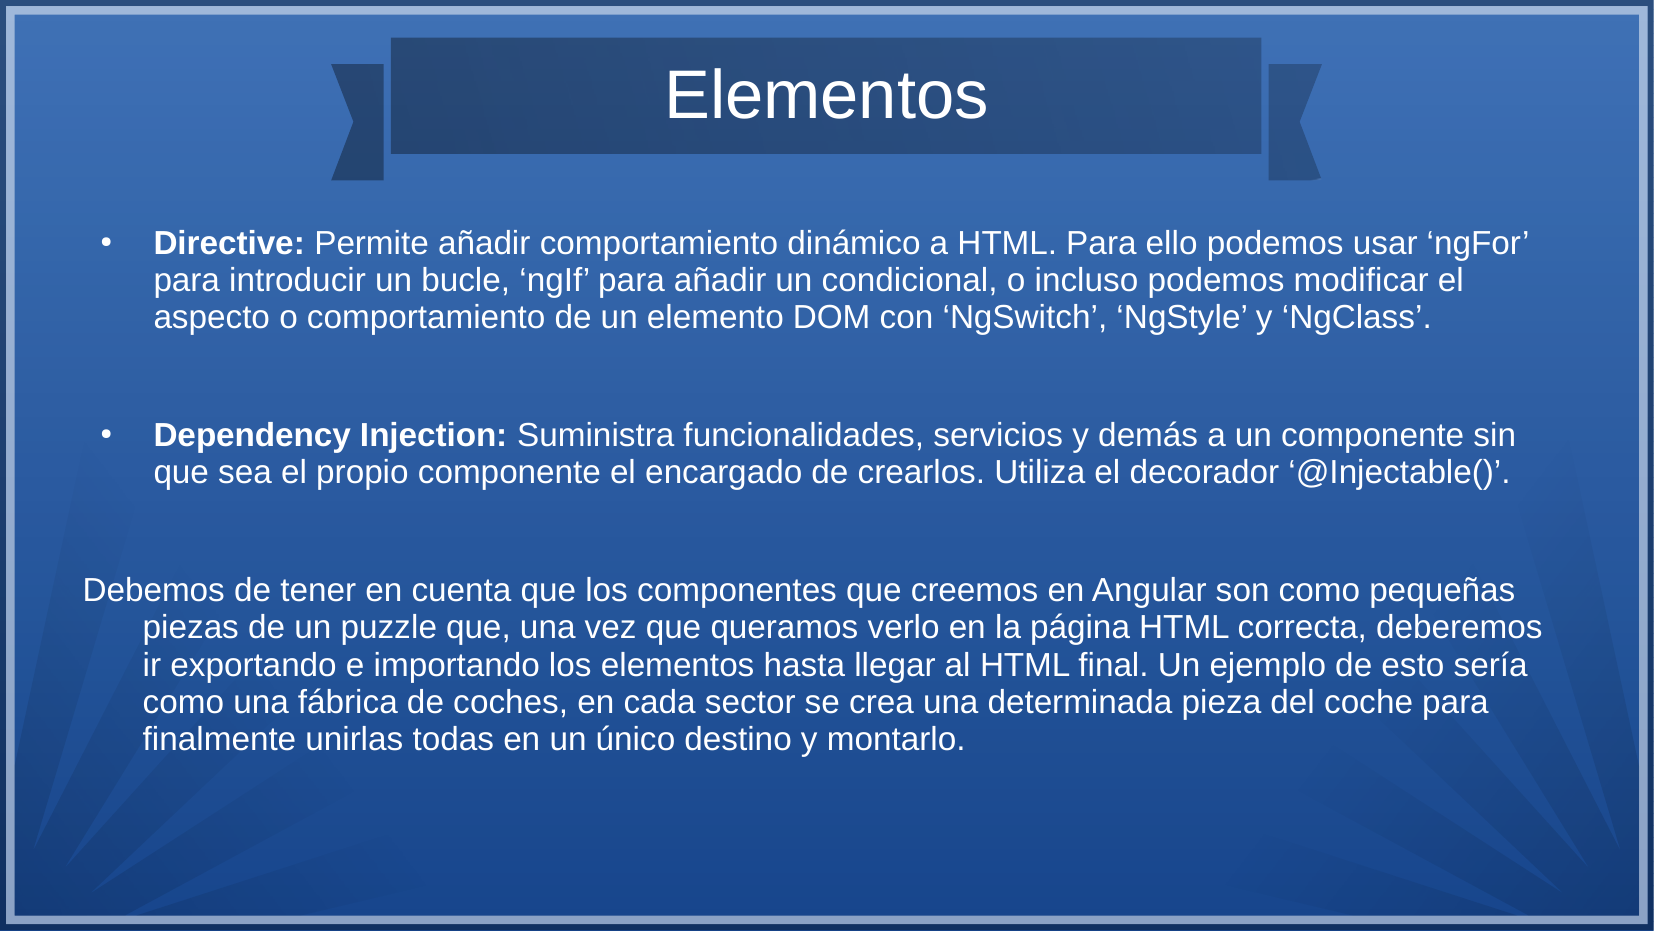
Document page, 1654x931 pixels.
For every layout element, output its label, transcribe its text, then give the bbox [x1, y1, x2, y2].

list Directive: Permite añadir comportamiento dinámico a HTML. Para ello podemos usar ‘ngFor’ para introducir un bucle, ‘ngIf’ para añadir un condicional, o incluso podemos modificar el aspecto o comportamiento de un elemento DOM con ‘NgSwitch’, ‘NgStyle’ y ‘NgClass’. Dependency Injection: Suministra funcionalidades, servicios y demás a un componente sin que sea el propio componente el encargado de crearlos. Utiliza el decorador ‘@Injectable()’. Debemos de tener en cuenta que los componentes que creemos en Angular son como pequeñas piezas de un puzzle que, una vez que queramos verlo en la página HTML correcta, deberemos ir exportando e importando los elementos hasta llegar al HTML final. Un ejemplo de esto sería como una fábrica de coches, en cada sector se crea una determinada pieza del coche para finalmente unirlas todas en un único destino y montarlo. [82, 224, 1571, 848]
title Elementos [389, 35, 1264, 154]
